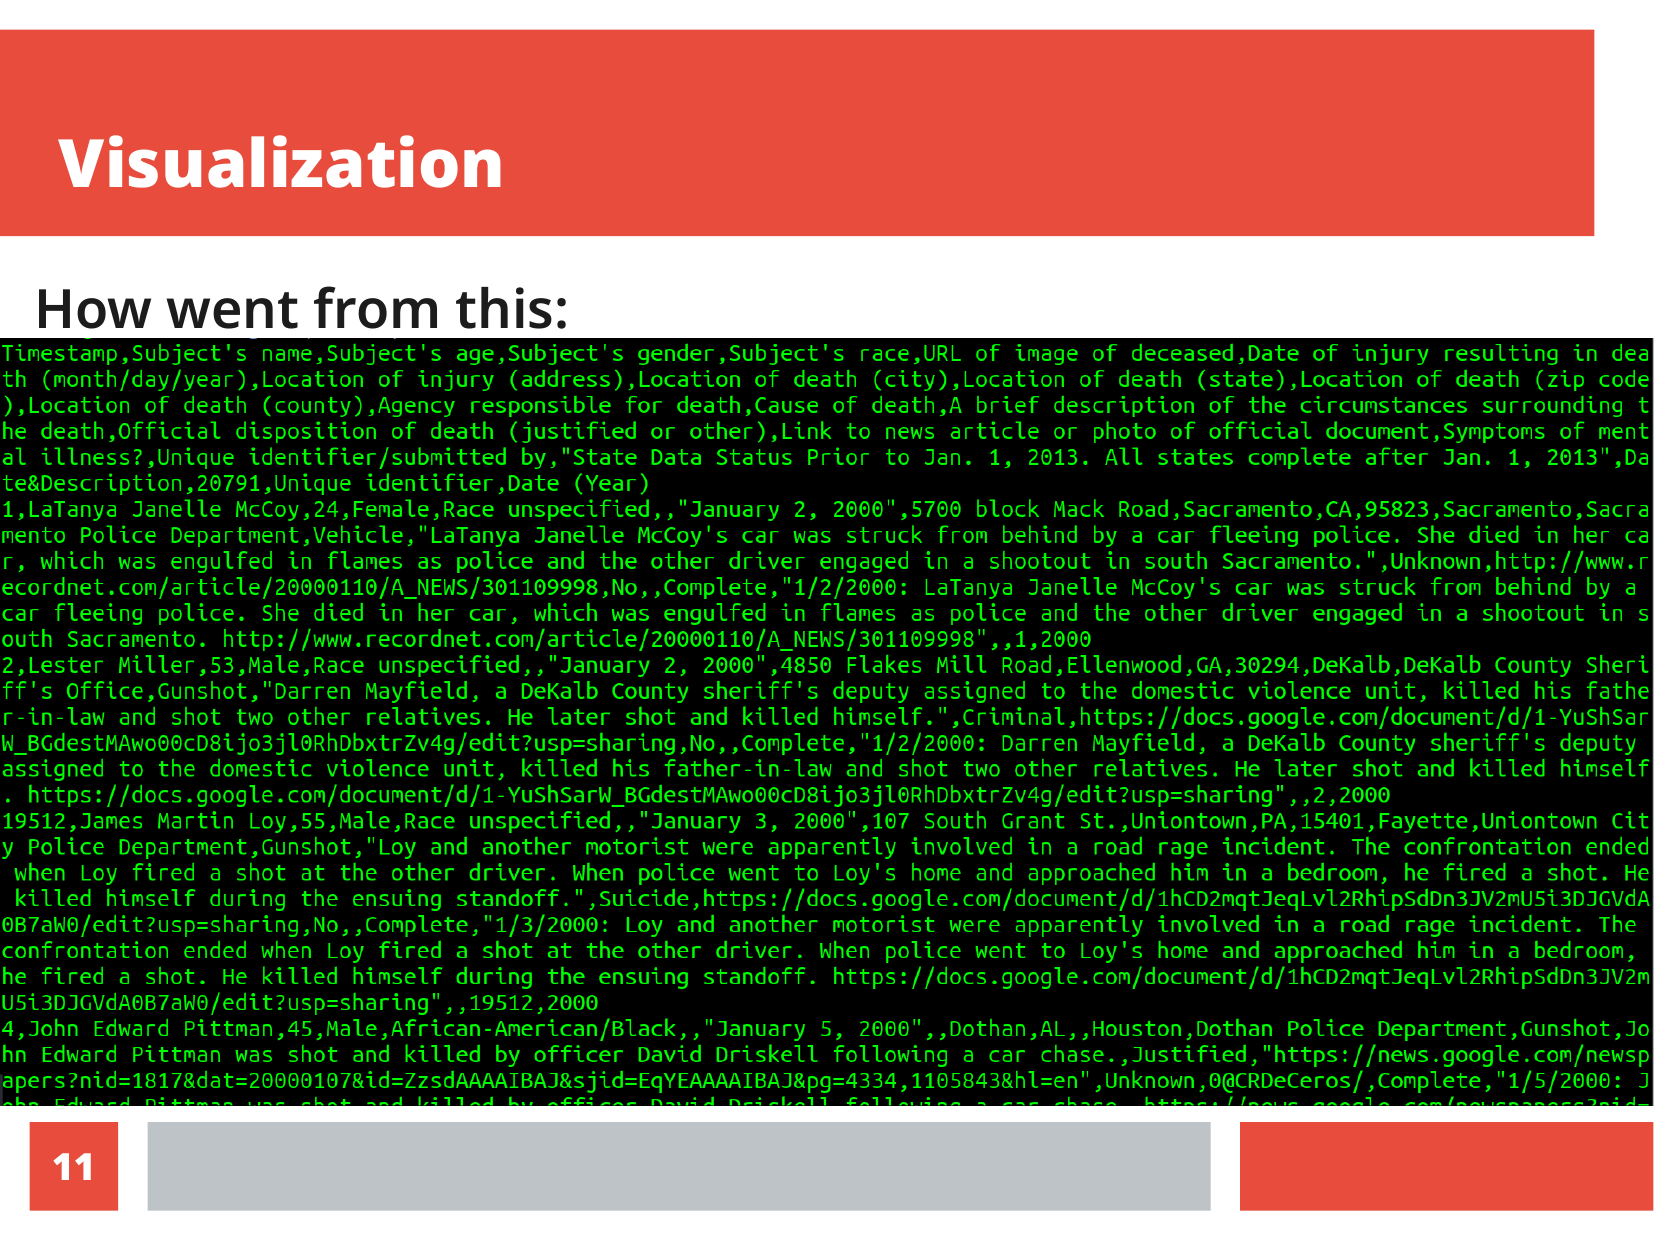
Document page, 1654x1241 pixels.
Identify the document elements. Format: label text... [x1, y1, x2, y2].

list How went from this: [34, 270, 1540, 338]
title Visualization [59, 59, 1595, 207]
picture [0, 338, 1654, 1106]
